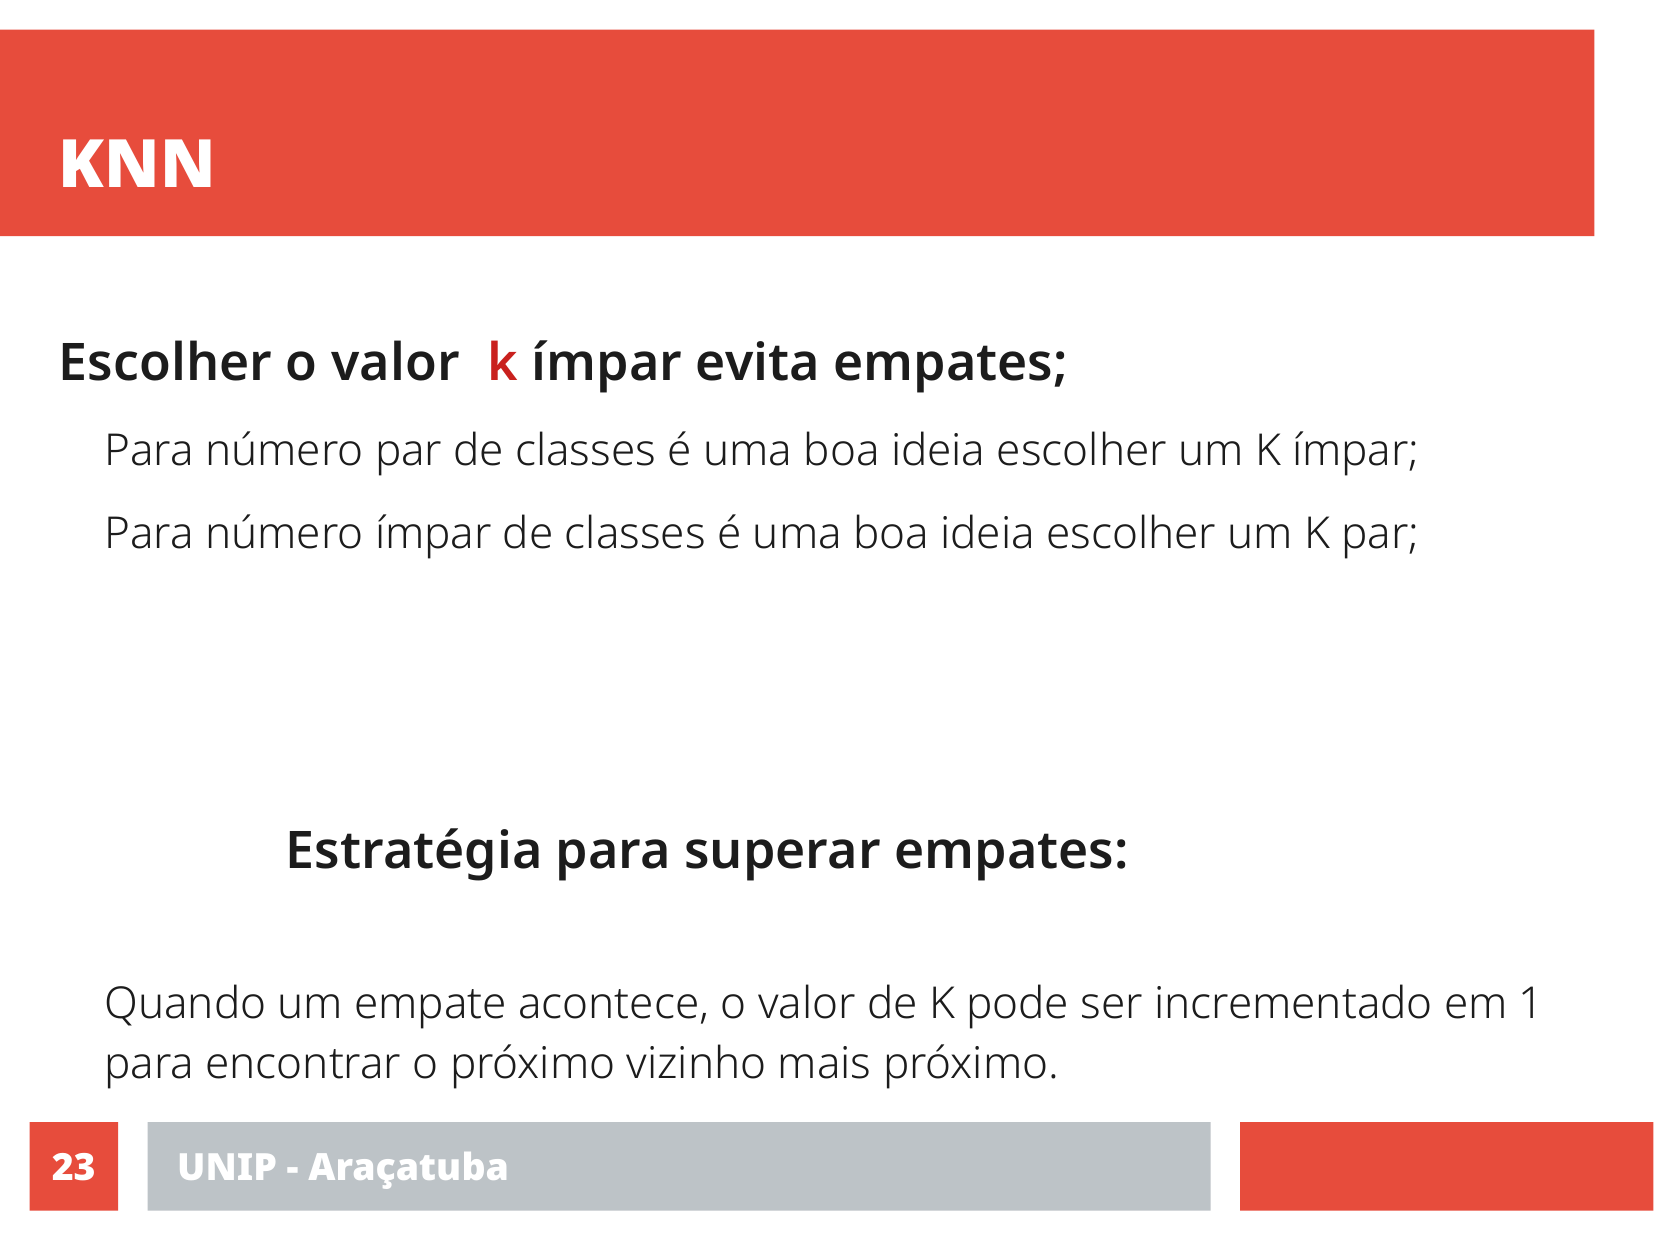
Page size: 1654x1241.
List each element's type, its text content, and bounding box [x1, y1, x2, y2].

title KNN [59, 59, 1595, 207]
list Escolher o valor k ímpar evita empates; Para número par de classes é uma boa ideia escolher um K ímpar; Para número ímpar de classes é uma boa ideia escolher um K par; Estratégia para superar empates: Quando um empate acontece, o valor de K pode ser incrementado em 1 para encontrar o próximo vizinho mais próximo. [59, 324, 1565, 1093]
